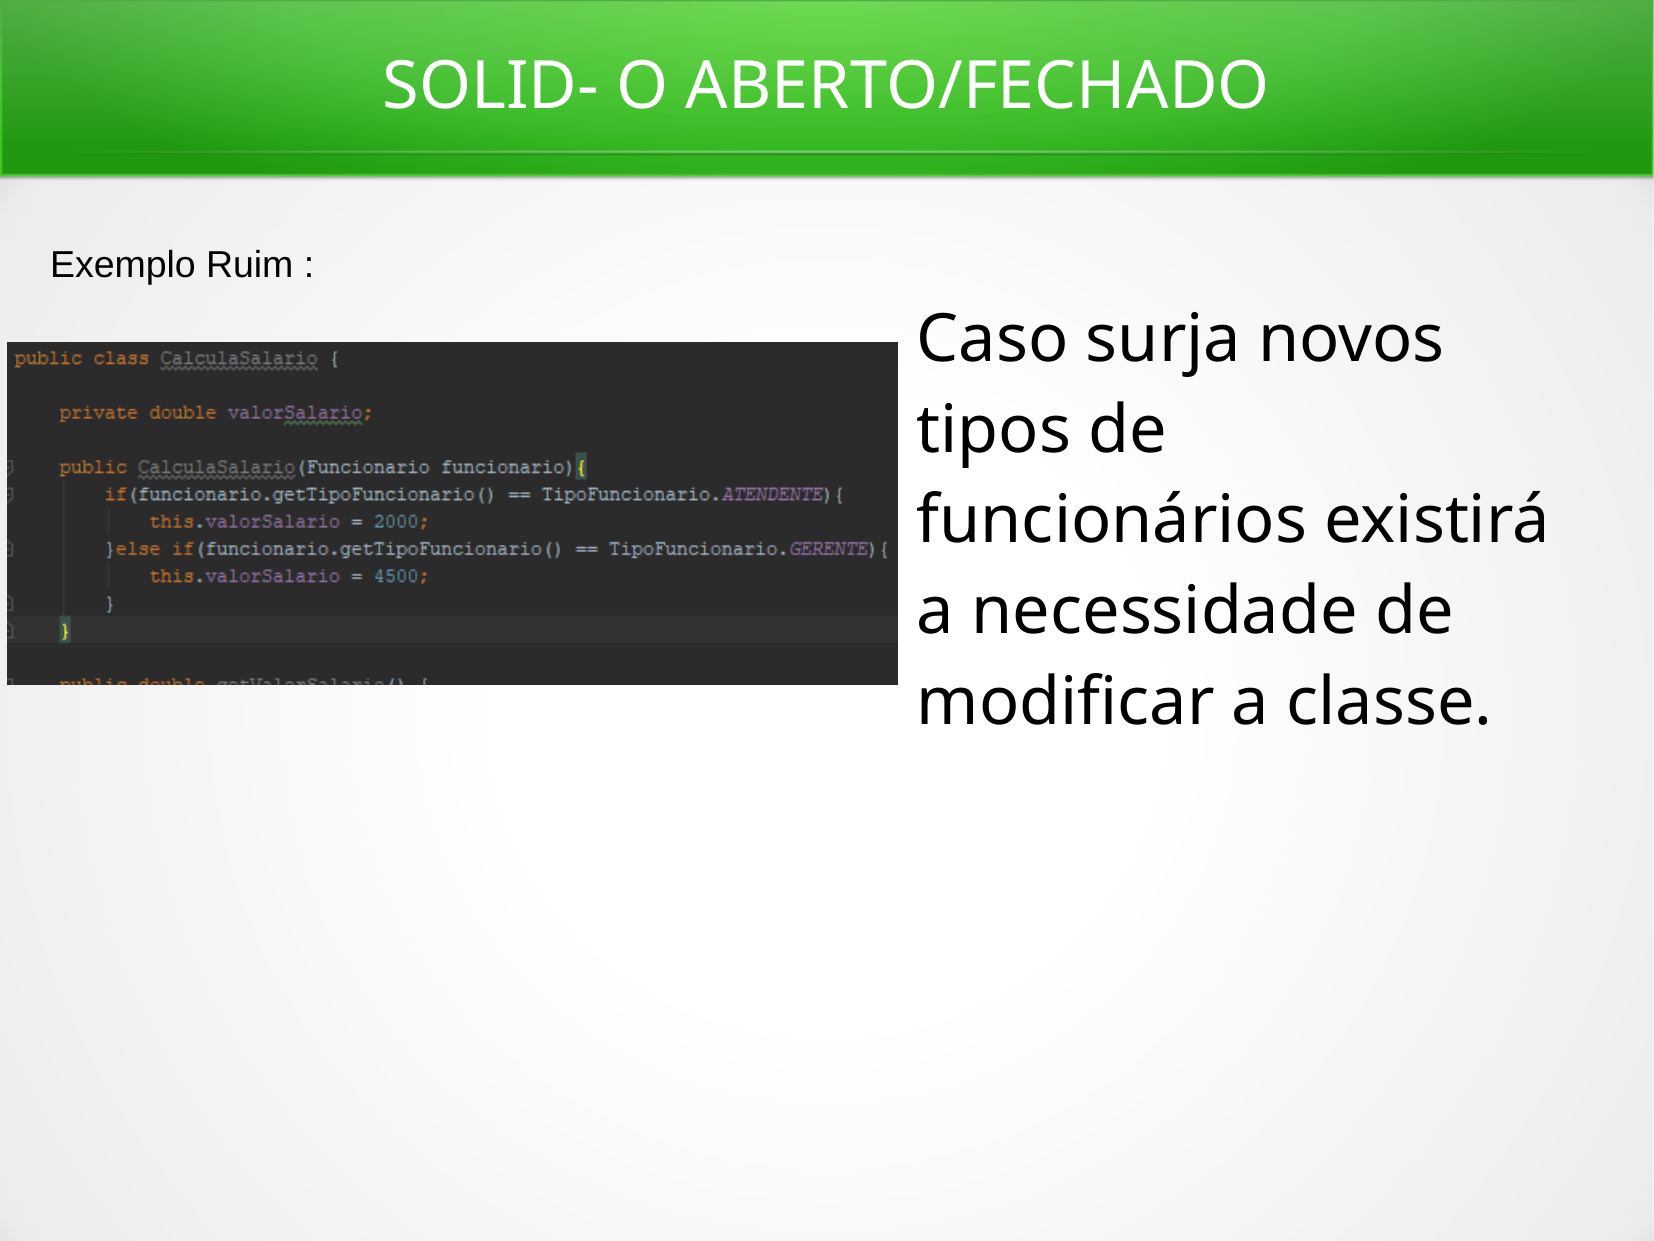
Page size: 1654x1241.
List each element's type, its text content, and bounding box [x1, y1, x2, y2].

picture [0, 0, 1654, 1241]
text_box Exemplo Ruim : [35, 236, 330, 294]
title SOLID- O ABERTO/FECHADO [82, 11, 1571, 154]
list Caso surja novos tipos de funcionários existirá a necessidade de modificar a classe. [845, 290, 1572, 1111]
